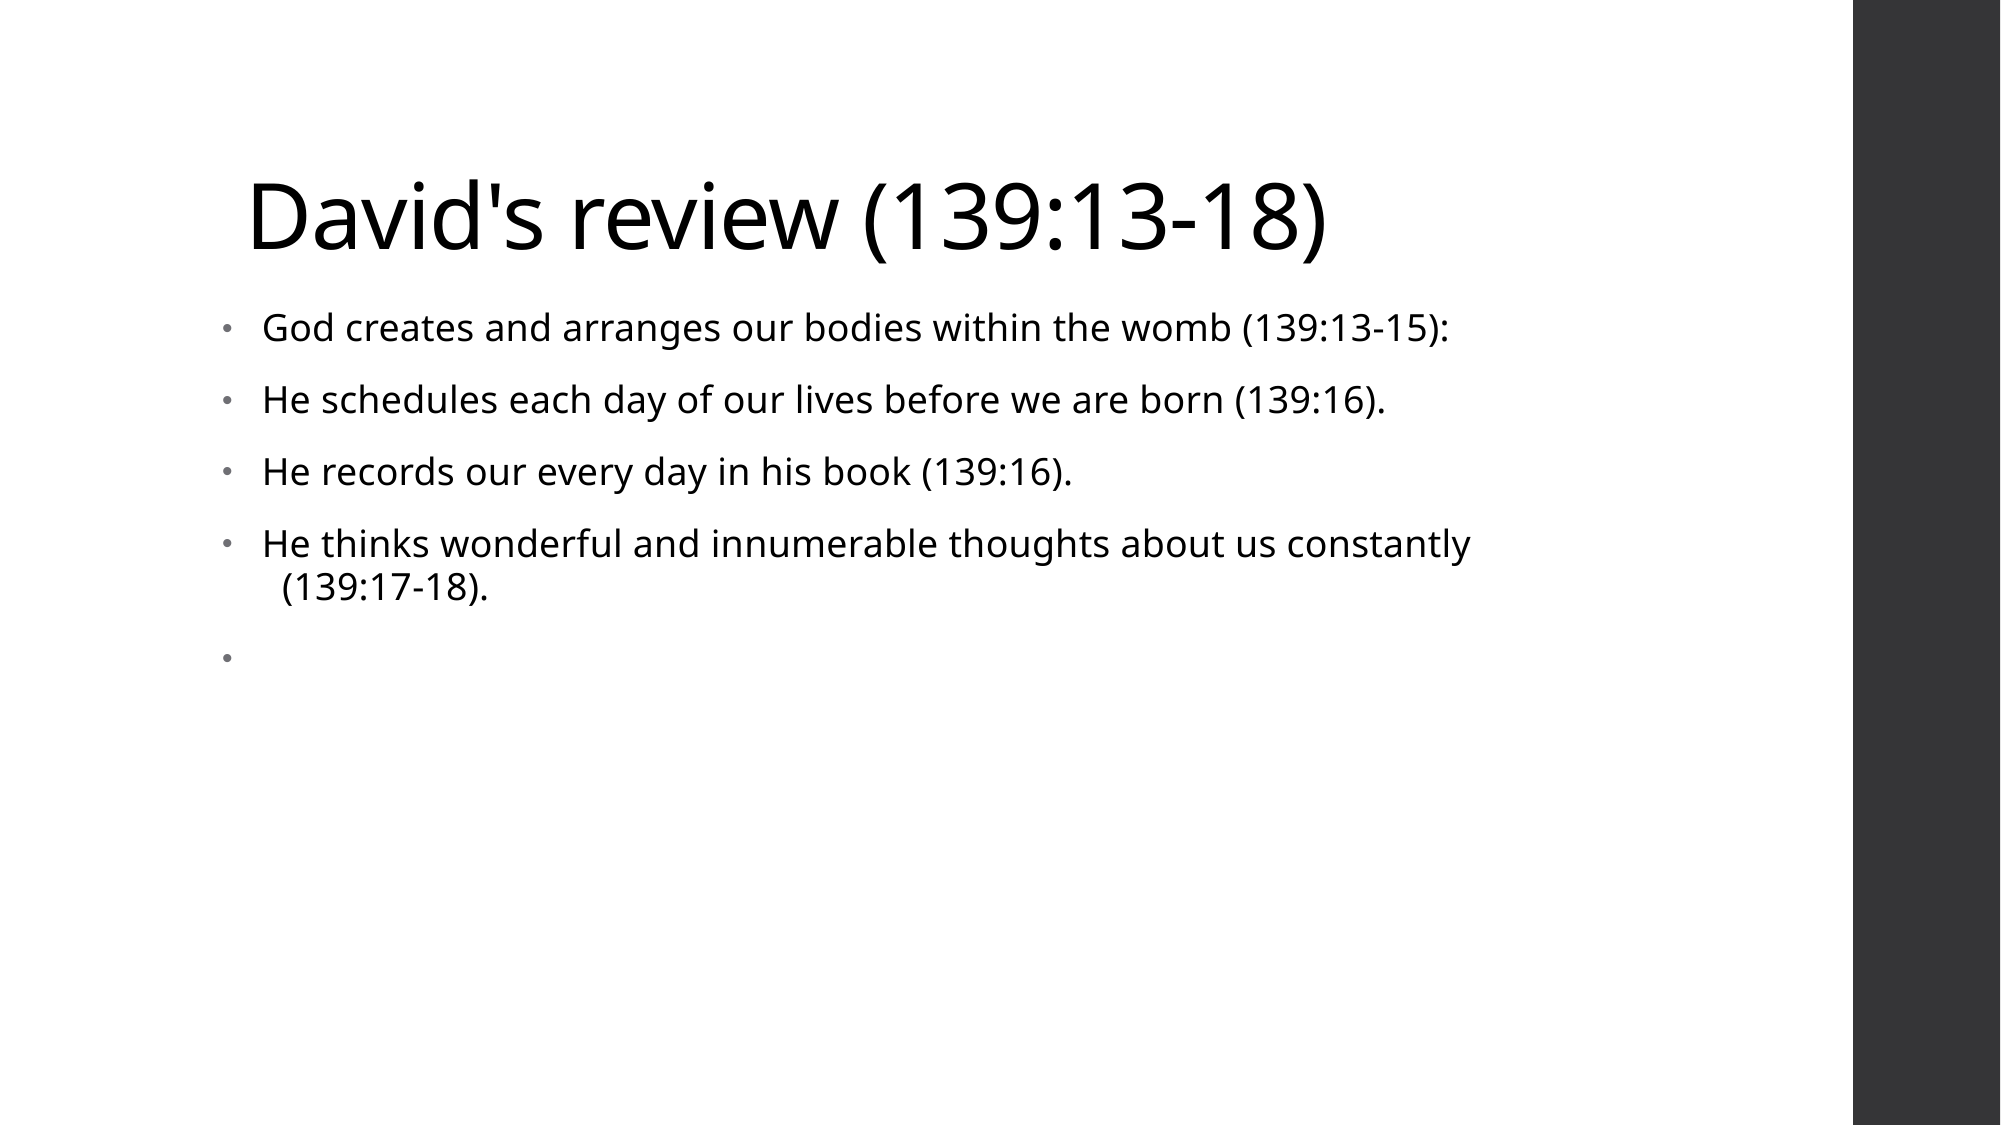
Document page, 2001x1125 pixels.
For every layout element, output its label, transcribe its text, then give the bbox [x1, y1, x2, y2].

list God creates and arranges our bodies within the womb (139:13-15): He schedules each day of our lives before we are born (139:16). He records our every day in his book (139:16). He thinks wonderful and innumerable thoughts about us constantly (139:17-18). [206, 299, 1617, 1014]
title David's review (139:13-18) [206, 60, 1797, 278]
